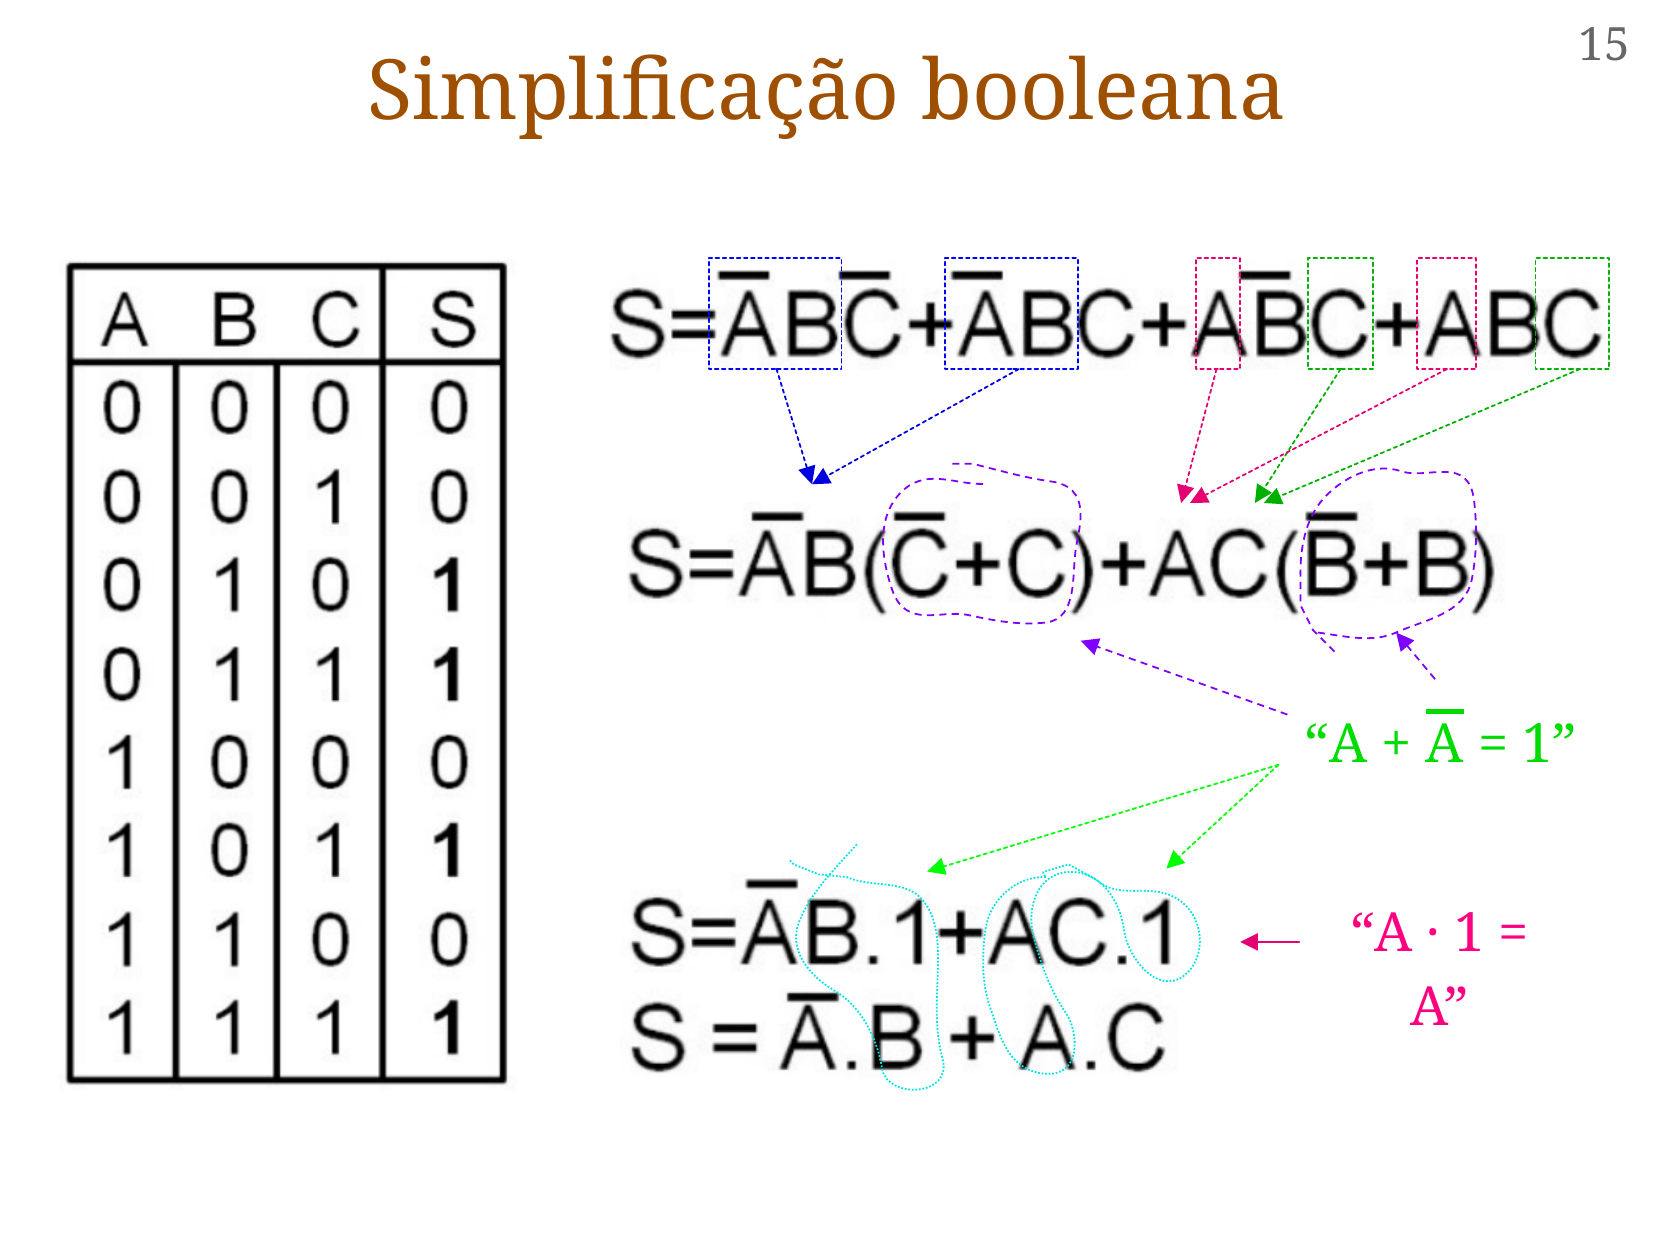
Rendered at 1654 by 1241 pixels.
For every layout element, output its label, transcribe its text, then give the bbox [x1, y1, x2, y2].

picture [59, 258, 520, 1093]
picture [627, 502, 1506, 621]
title Simplificação booleana [59, 29, 1595, 148]
text_box “A · 1 = A” [1299, 885, 1580, 990]
picture [609, 258, 1610, 370]
picture [620, 868, 1188, 1078]
text_box “A + A = 1” [1287, 696, 1595, 860]
